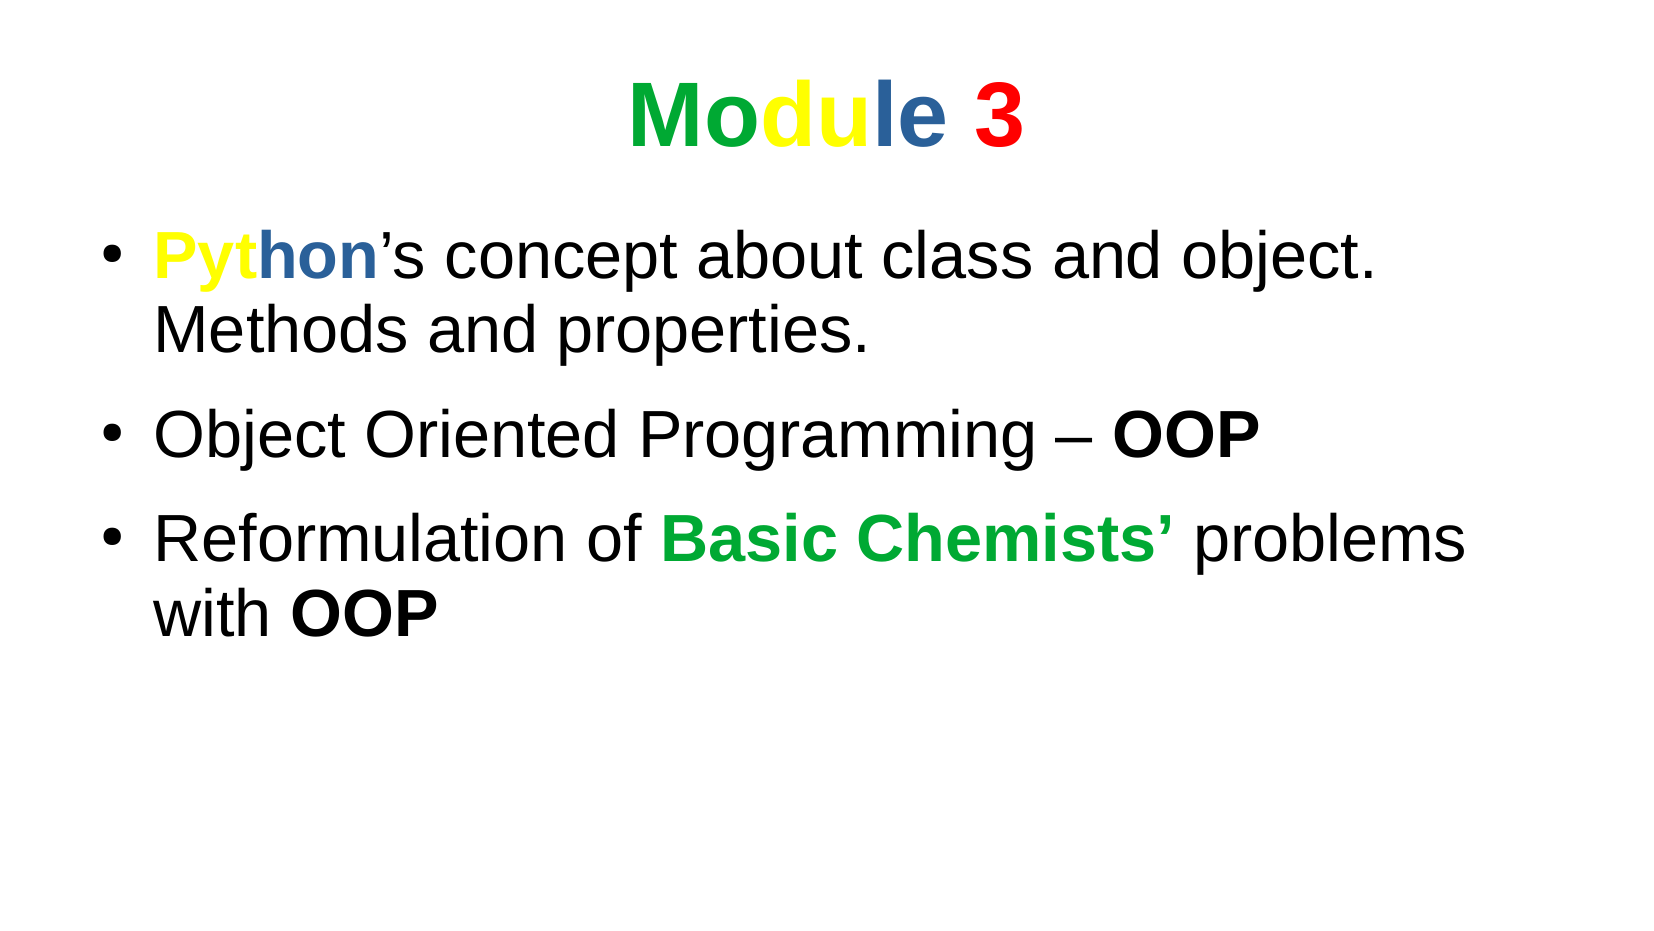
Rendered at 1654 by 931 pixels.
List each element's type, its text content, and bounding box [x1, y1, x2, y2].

list Python’s concept about class and object. Methods and properties. Object Oriented Programming – OOP Reformulation of Basic Chemists’ problems with OOP [82, 217, 1571, 758]
title Module 3 [82, 37, 1571, 193]
